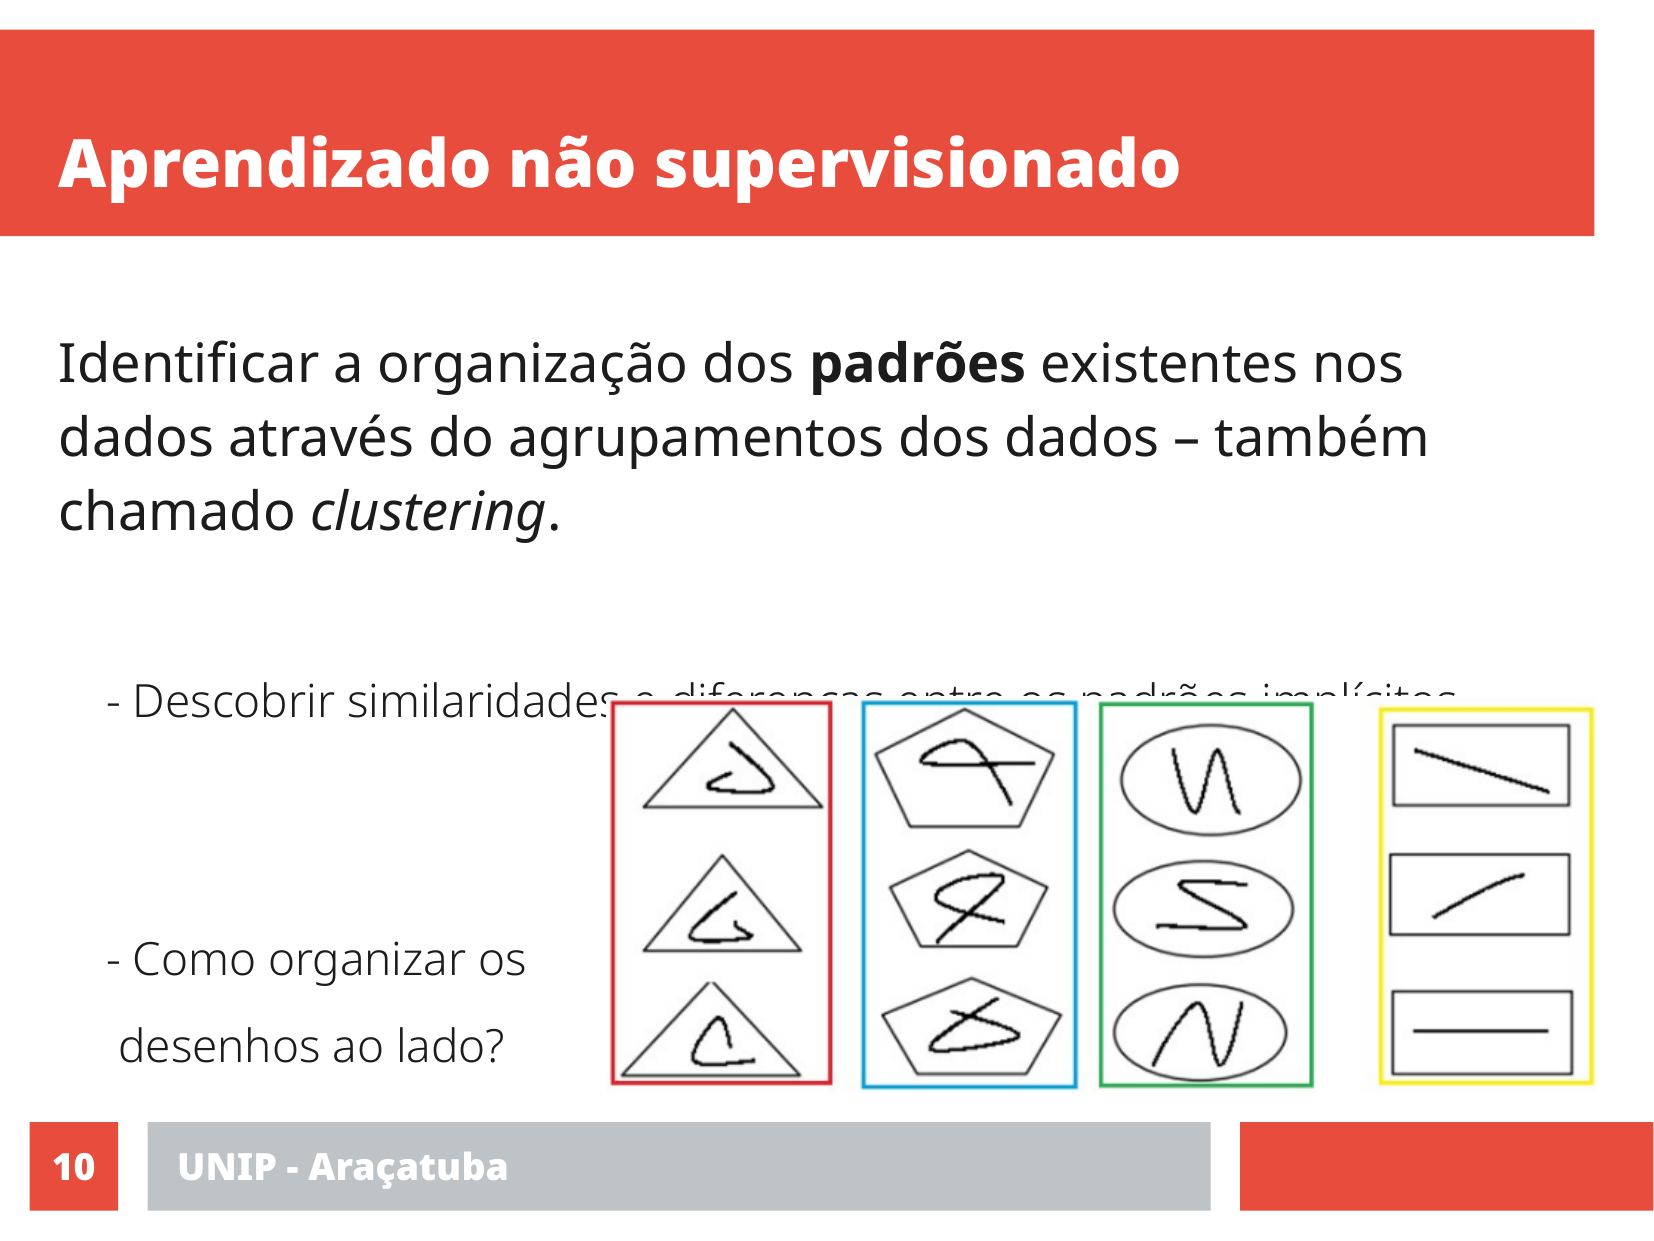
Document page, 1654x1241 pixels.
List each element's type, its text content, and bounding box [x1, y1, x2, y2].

list Identificar a organização dos padrões existentes nos dados através do agrupamentos dos dados – também chamado clustering. - Descobrir similaridades e diferenças entre os padrões implícitos. - Como organizar os desenhos ao lado? [59, 324, 1565, 1093]
title Aprendizado não supervisionado [59, 59, 1595, 207]
picture [606, 696, 1606, 1093]
